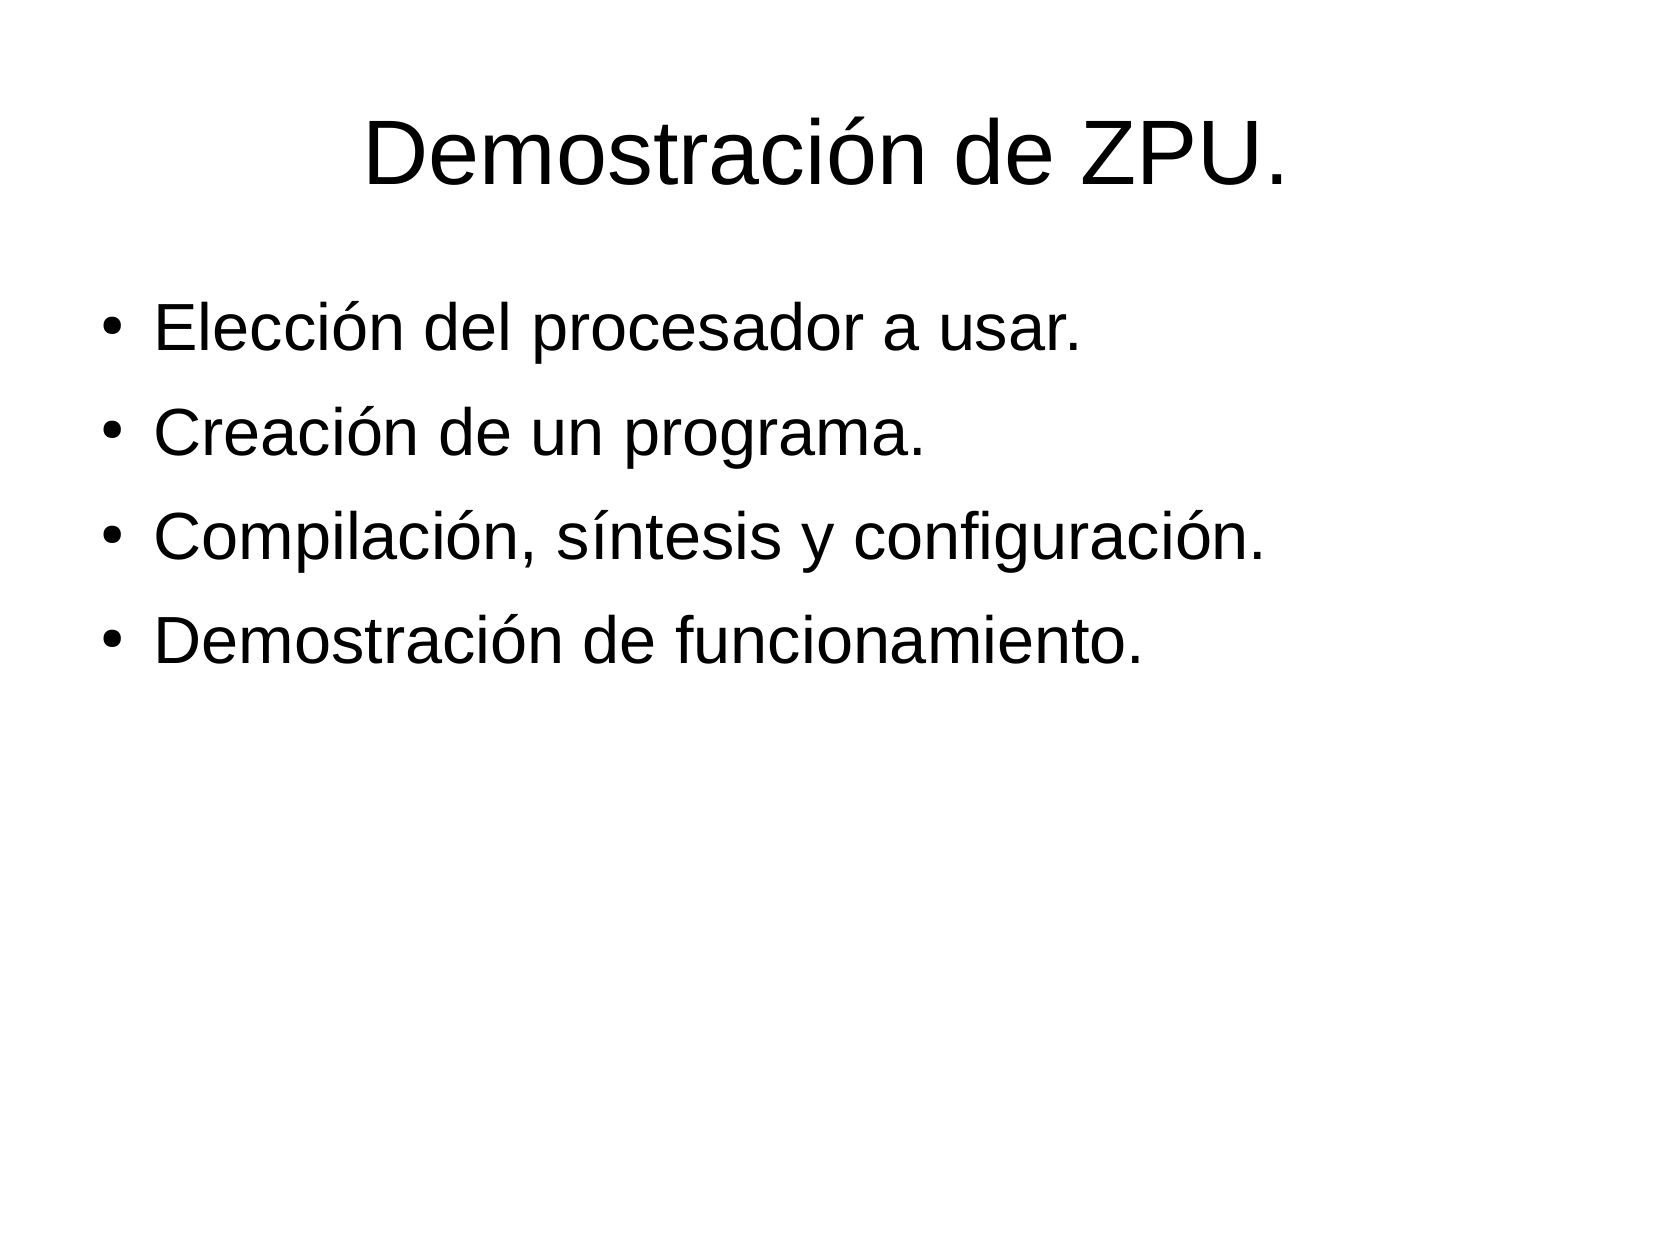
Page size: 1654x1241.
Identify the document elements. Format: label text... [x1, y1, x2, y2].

list Elección del procesador a usar. Creación de un programa. Compilación, síntesis y configuración. Demostración de funcionamiento. [82, 290, 1571, 1010]
title Demostración de ZPU. [82, 49, 1571, 257]
